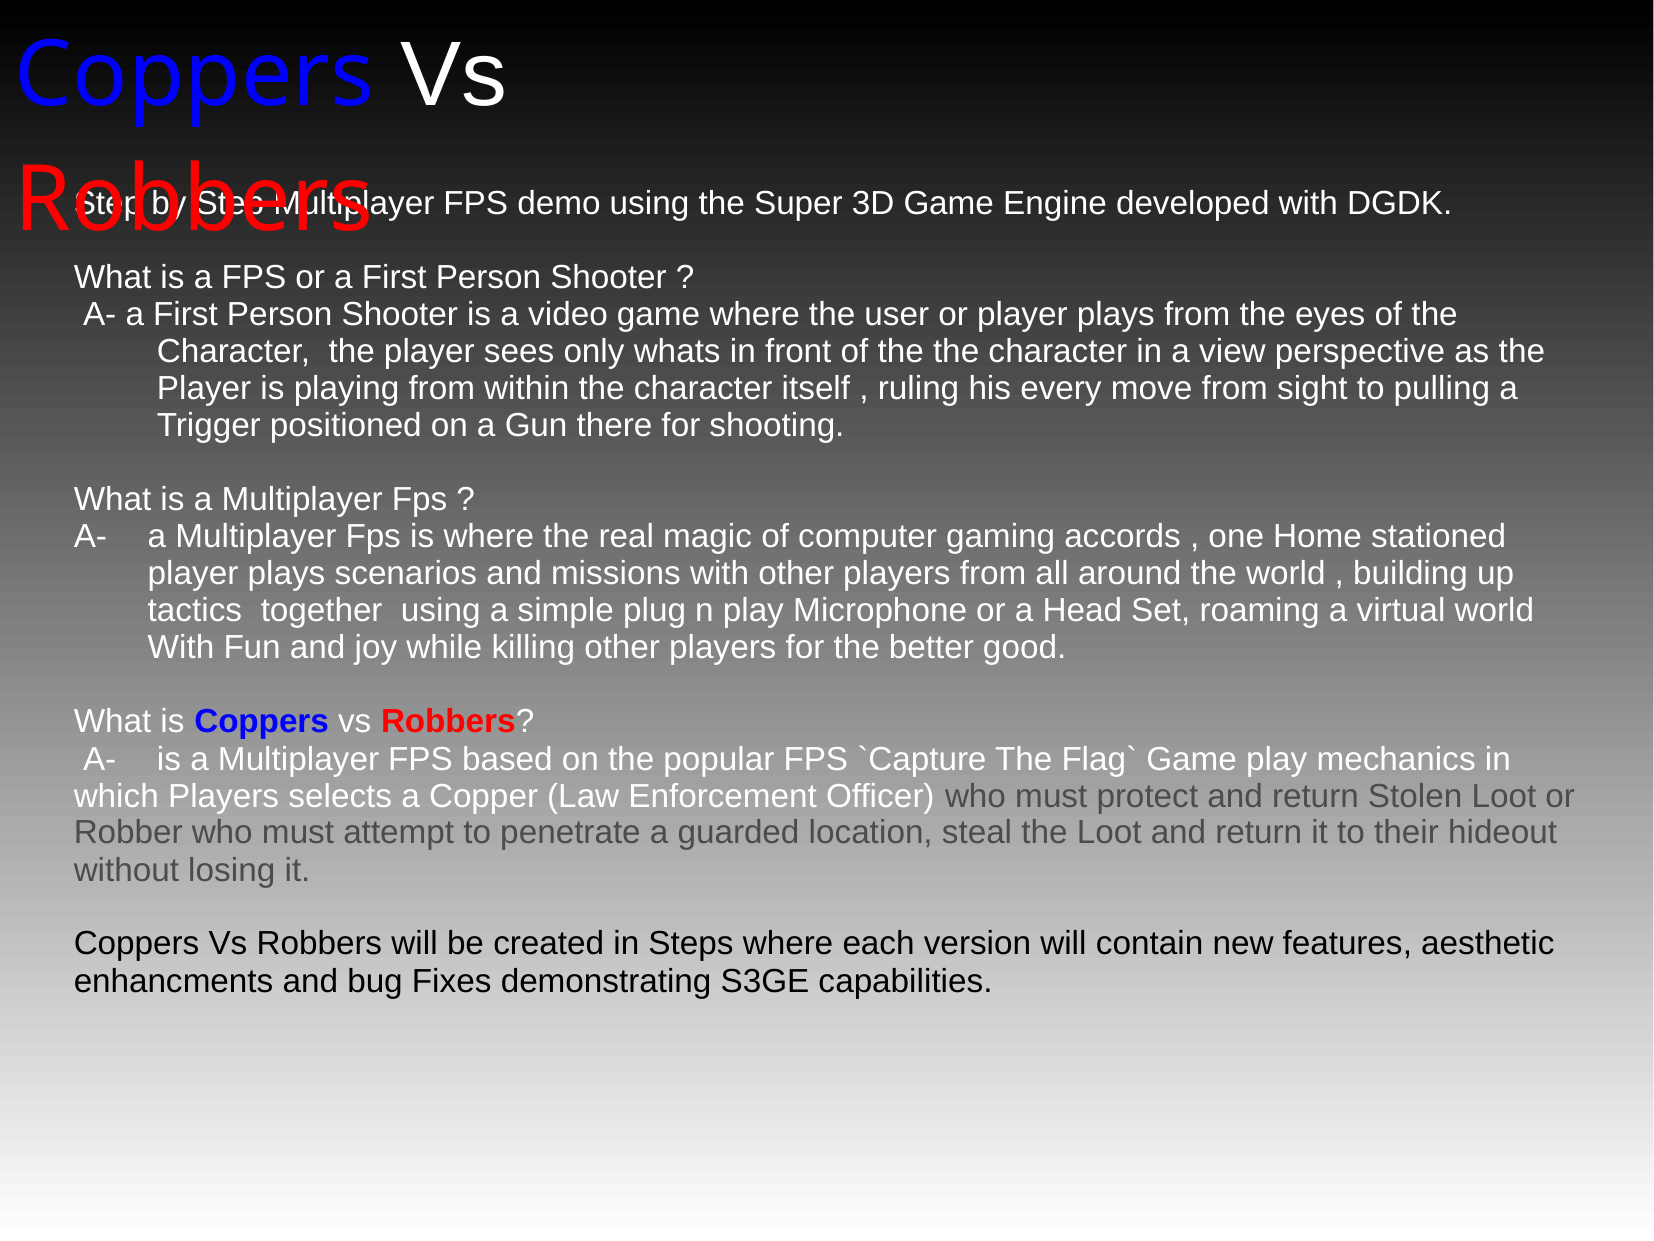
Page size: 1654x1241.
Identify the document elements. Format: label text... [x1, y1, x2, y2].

text_box Step by Step Multiplayer FPS demo using the Super 3D Game Engine developed with DGDK. What is a FPS or a First Person Shooter ? A- a First Person Shooter is a video game where the user or player plays from the eyes of the Character, the player sees only whats in front of the the character in a view perspective as the Player is playing from within the character itself , ruling his every move from sight to pulling a Trigger positioned on a Gun there for shooting. What is a Multiplayer Fps ? A- a Multiplayer Fps is where the real magic of computer gaming accords , one Home stationed player plays scenarios and missions with other players from all around the world , building up tactics together using a simple plug n play Microphone or a Head Set, roaming a virtual world With Fun and joy while killing other players for the better good. What is Coppers vs Robbers? A- is a Multiplayer FPS based on the popular FPS `Capture The Flag` Game play mechanics in which Players selects a Copper (Law Enforcement Officer) who must protect and return Stolen Loot or Robber who must attempt to penetrate a guarded location, steal the Loot and return it to their hideout without losing it. Coppers Vs Robbers will be created in Steps where each version will contain new features, aesthetic enhancments and bug Fixes demonstrating S3GE capabilities. [59, 177, 1595, 1051]
text_box Coppers Vs Robbers [0, 0, 819, 127]
